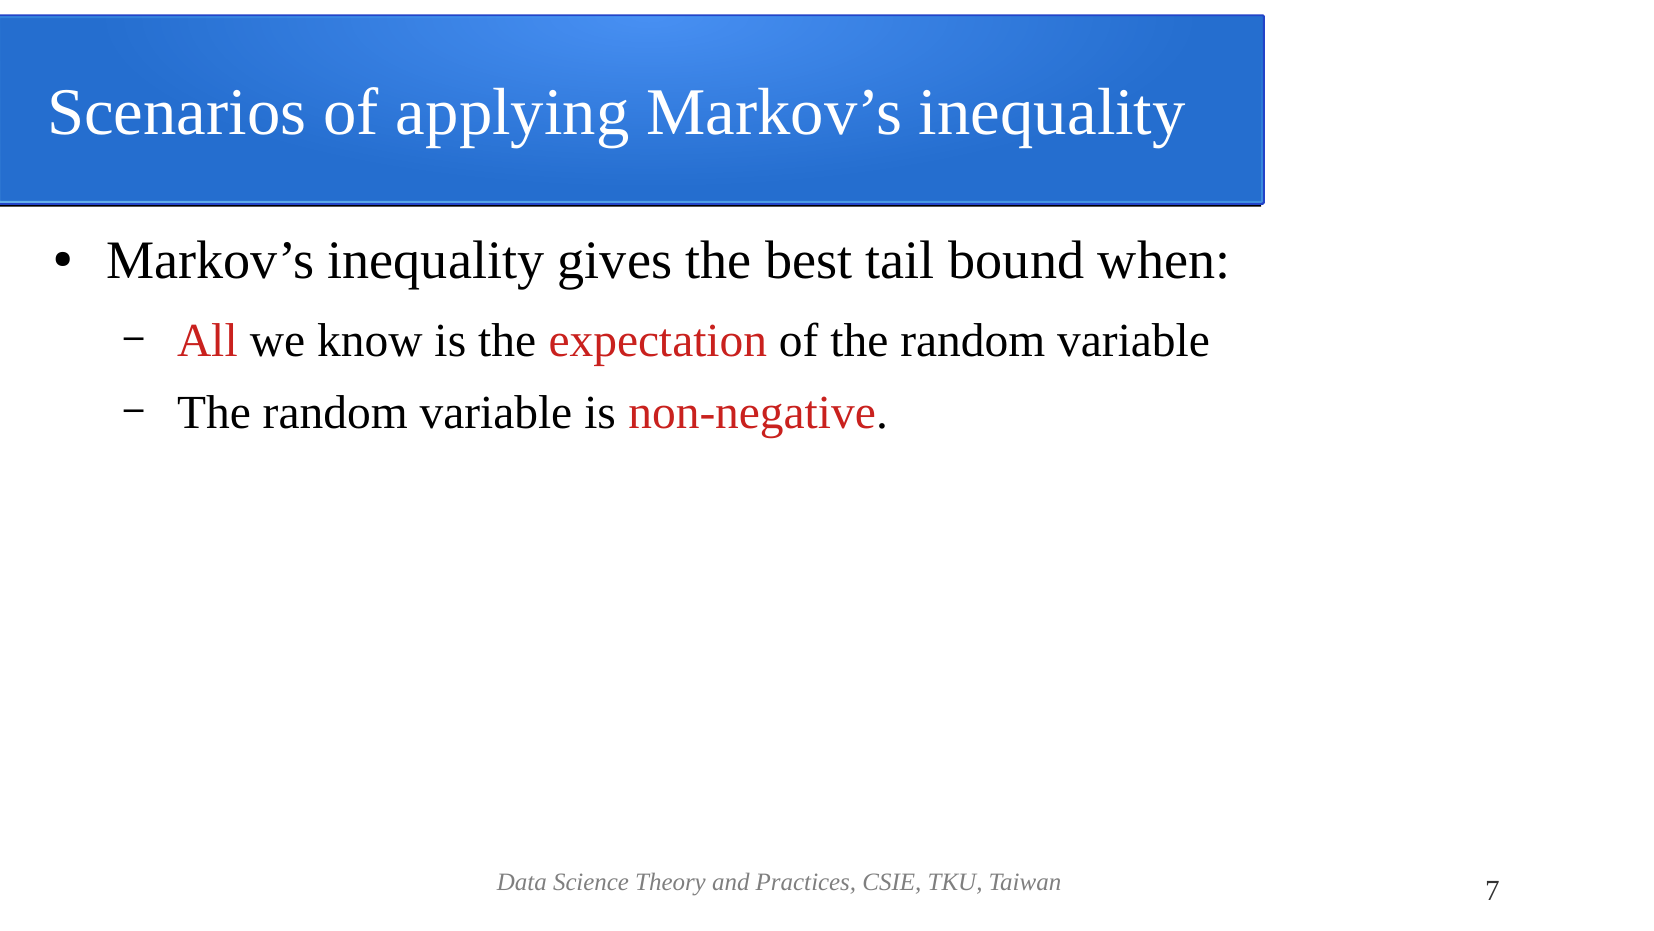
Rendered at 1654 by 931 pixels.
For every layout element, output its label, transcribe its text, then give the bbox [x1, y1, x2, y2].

title Scenarios of applying Markov’s inequality [47, 35, 1199, 189]
list Markov’s inequality gives the best tail bound when: All we know is the expectation of the random variable The random variable is non-negative. [35, 230, 1524, 770]
